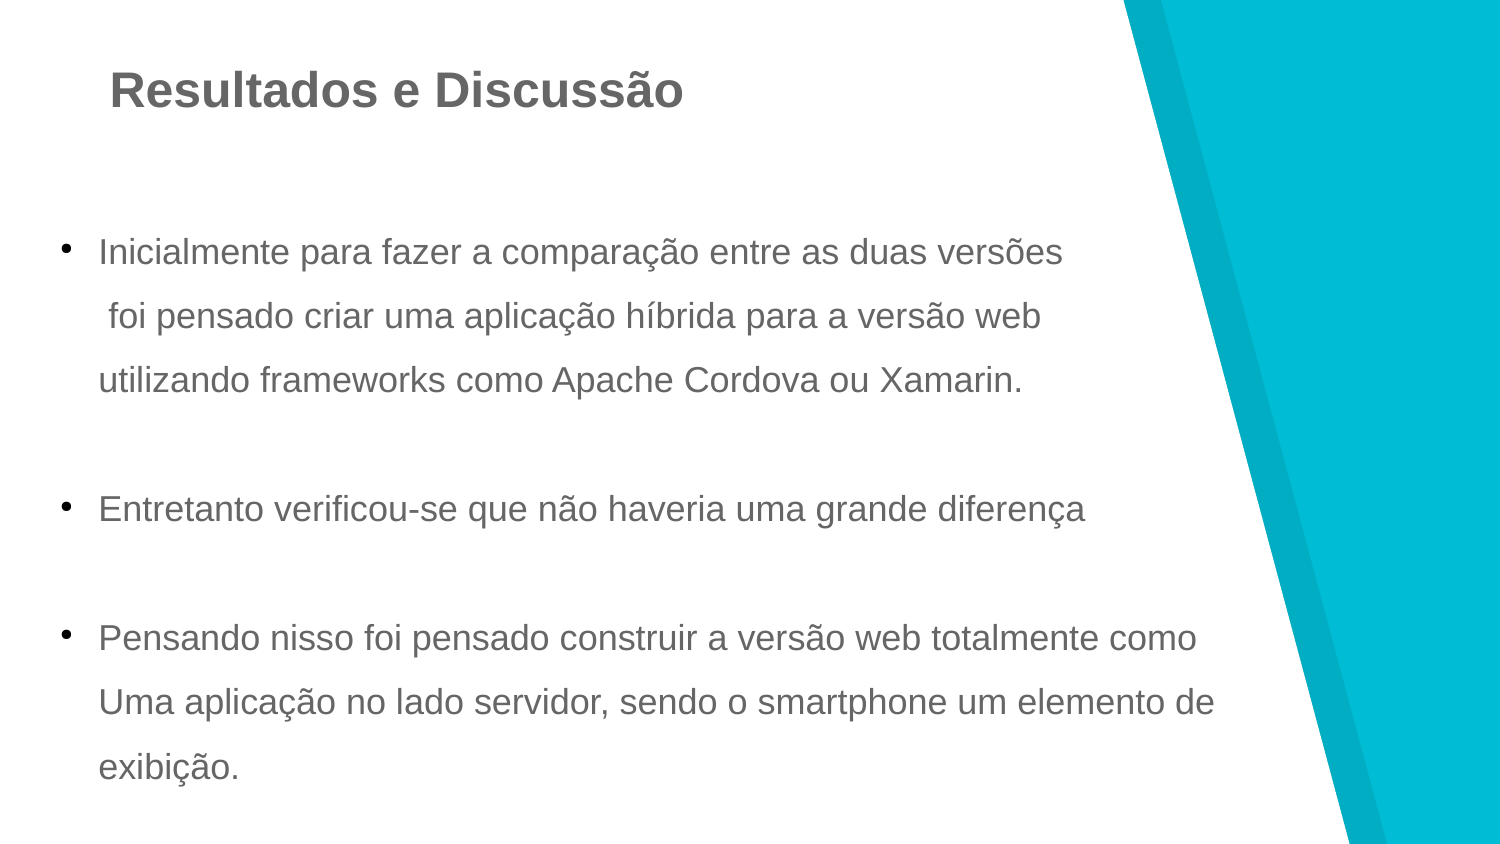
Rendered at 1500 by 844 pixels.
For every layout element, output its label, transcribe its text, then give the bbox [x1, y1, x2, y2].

list Inicialmente para fazer a comparação entre as duas versões foi pensado criar uma aplicação híbrida para a versão web utilizando frameworks como Apache Cordova ou Xamarin. Entretanto verificou-se que não haveria uma grande diferença Pensando nisso foi pensado construir a versão web totalmente como Uma aplicação no lado servidor, sendo o smartphone um elemento de exibição. [47, 106, 1398, 792]
subtitle Resultados e Discussão [94, 42, 1394, 106]
